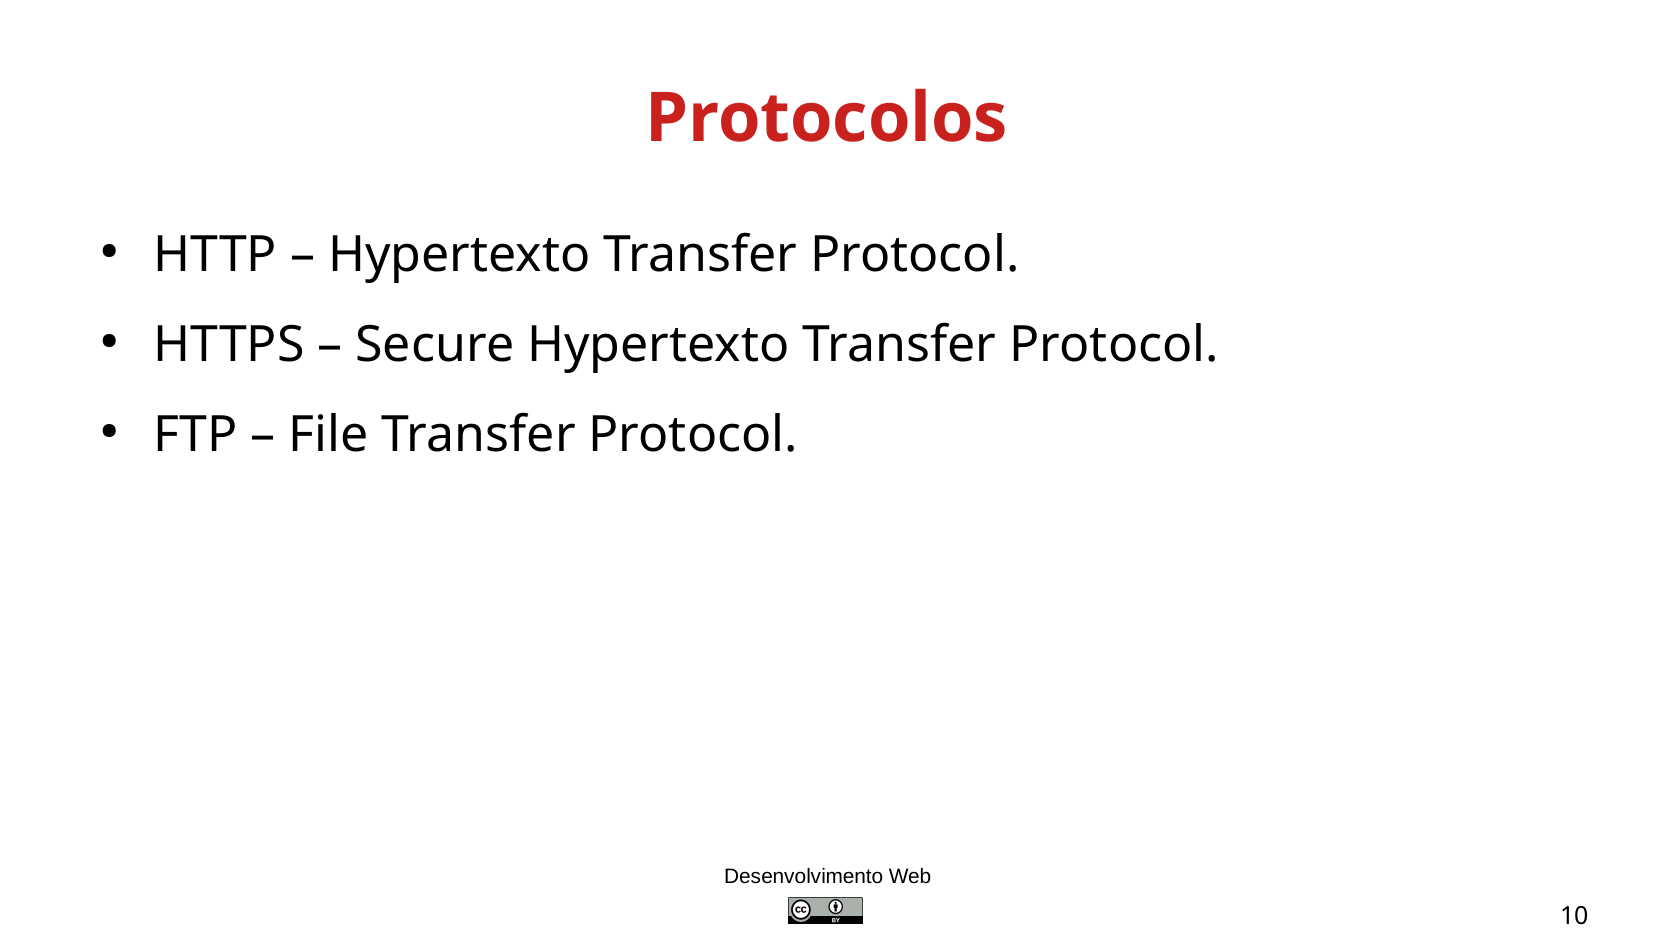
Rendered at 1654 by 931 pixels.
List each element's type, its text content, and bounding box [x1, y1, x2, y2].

picture [788, 897, 863, 924]
title Protocolos [82, 37, 1571, 193]
list HTTP – Hypertexto Transfer Protocol. HTTPS – Secure Hypertexto Transfer Protocol. FTP – File Transfer Protocol. [82, 217, 1571, 851]
